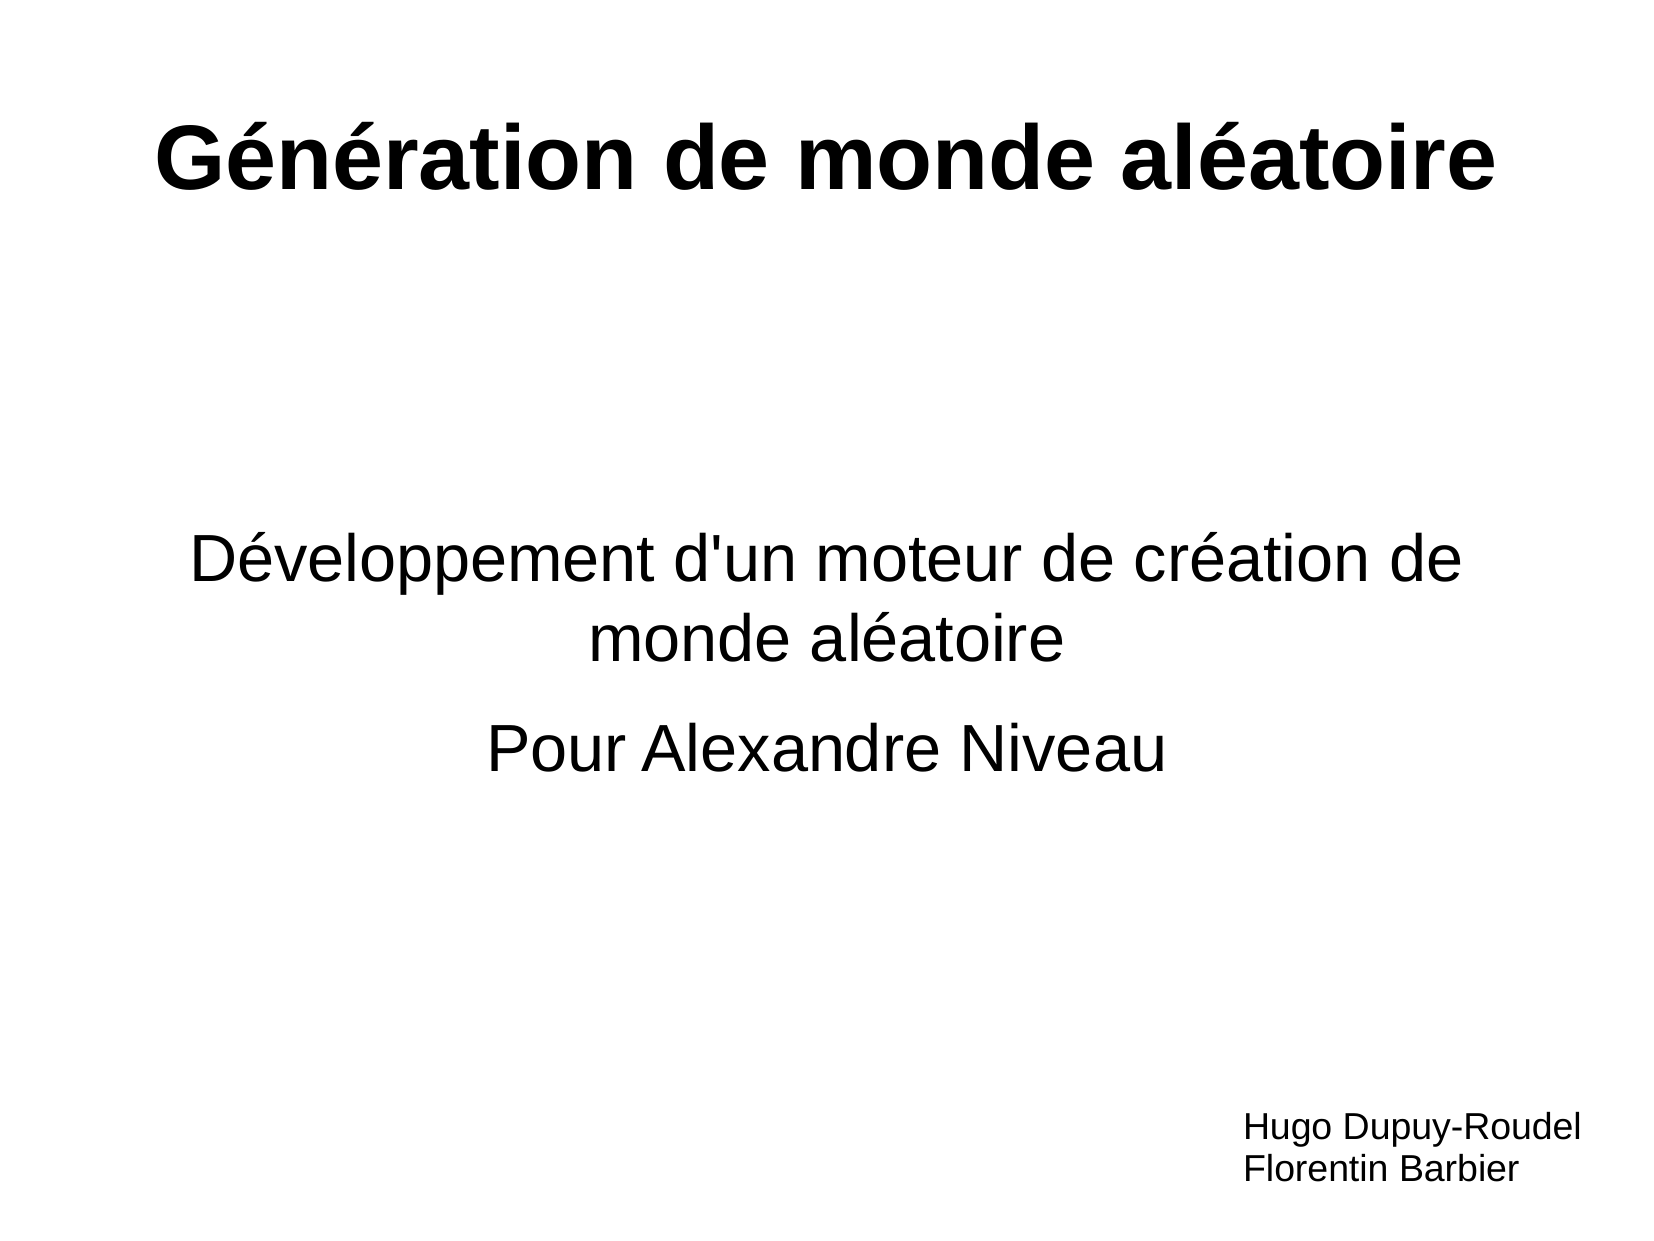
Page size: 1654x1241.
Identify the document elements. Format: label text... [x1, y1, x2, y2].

subtitle Développement d'un moteur de création de monde aléatoire Pour Alexandre Niveau [82, 290, 1571, 1010]
title Génération de monde aléatoire [82, 49, 1571, 257]
